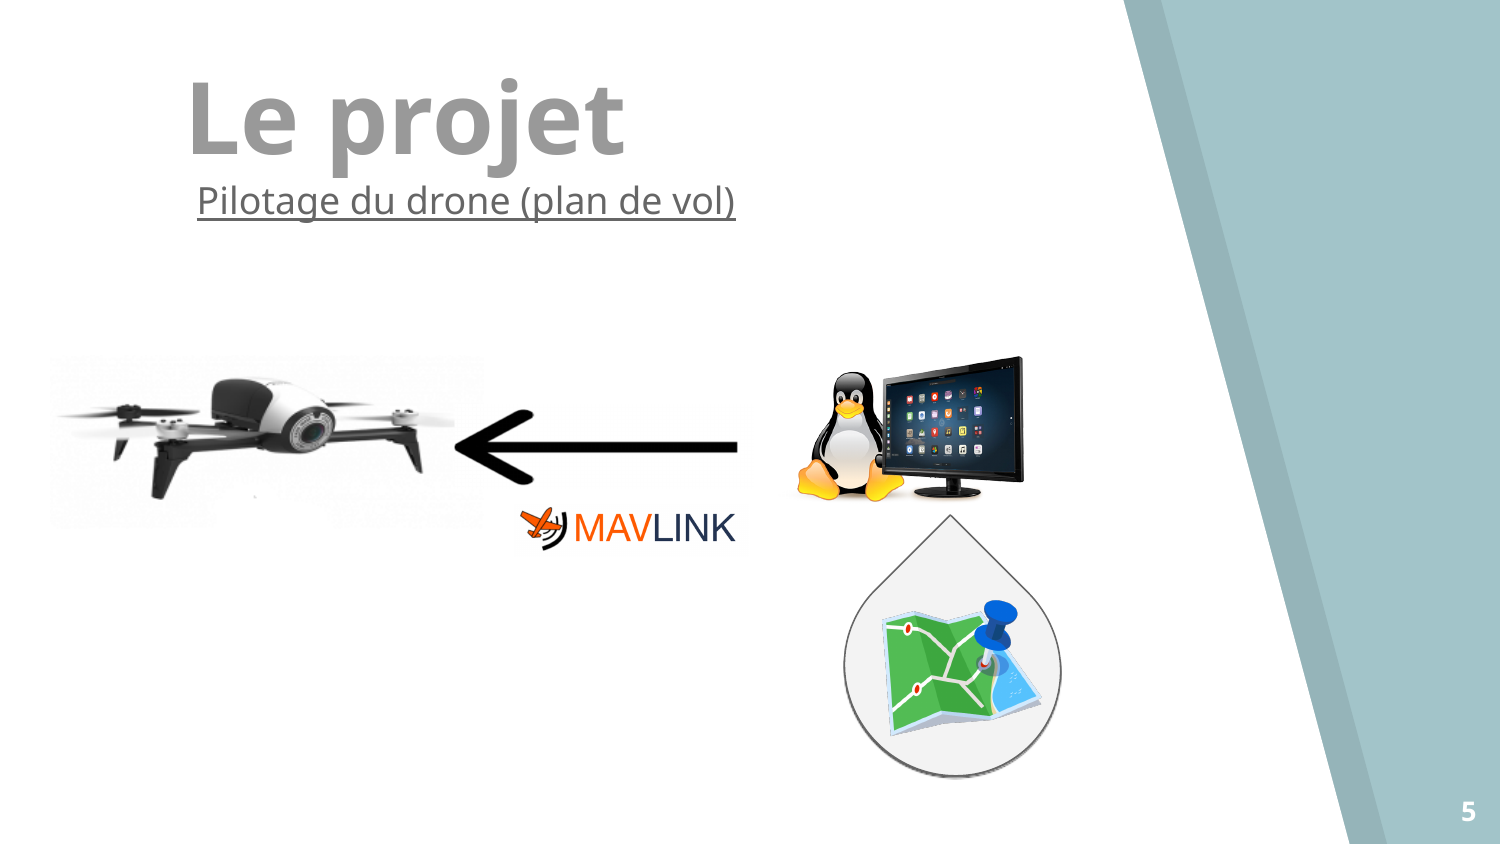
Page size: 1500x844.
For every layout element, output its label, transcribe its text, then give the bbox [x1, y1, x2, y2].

text_box [844, 514, 1028, 776]
picture [514, 504, 749, 557]
picture [778, 355, 1042, 505]
picture [50, 355, 754, 530]
text_box Pilotage du drone (plan de vol) [181, 162, 779, 245]
title Le projet [169, 30, 711, 190]
picture [882, 588, 1042, 748]
text_box [1042, 609, 1061, 731]
